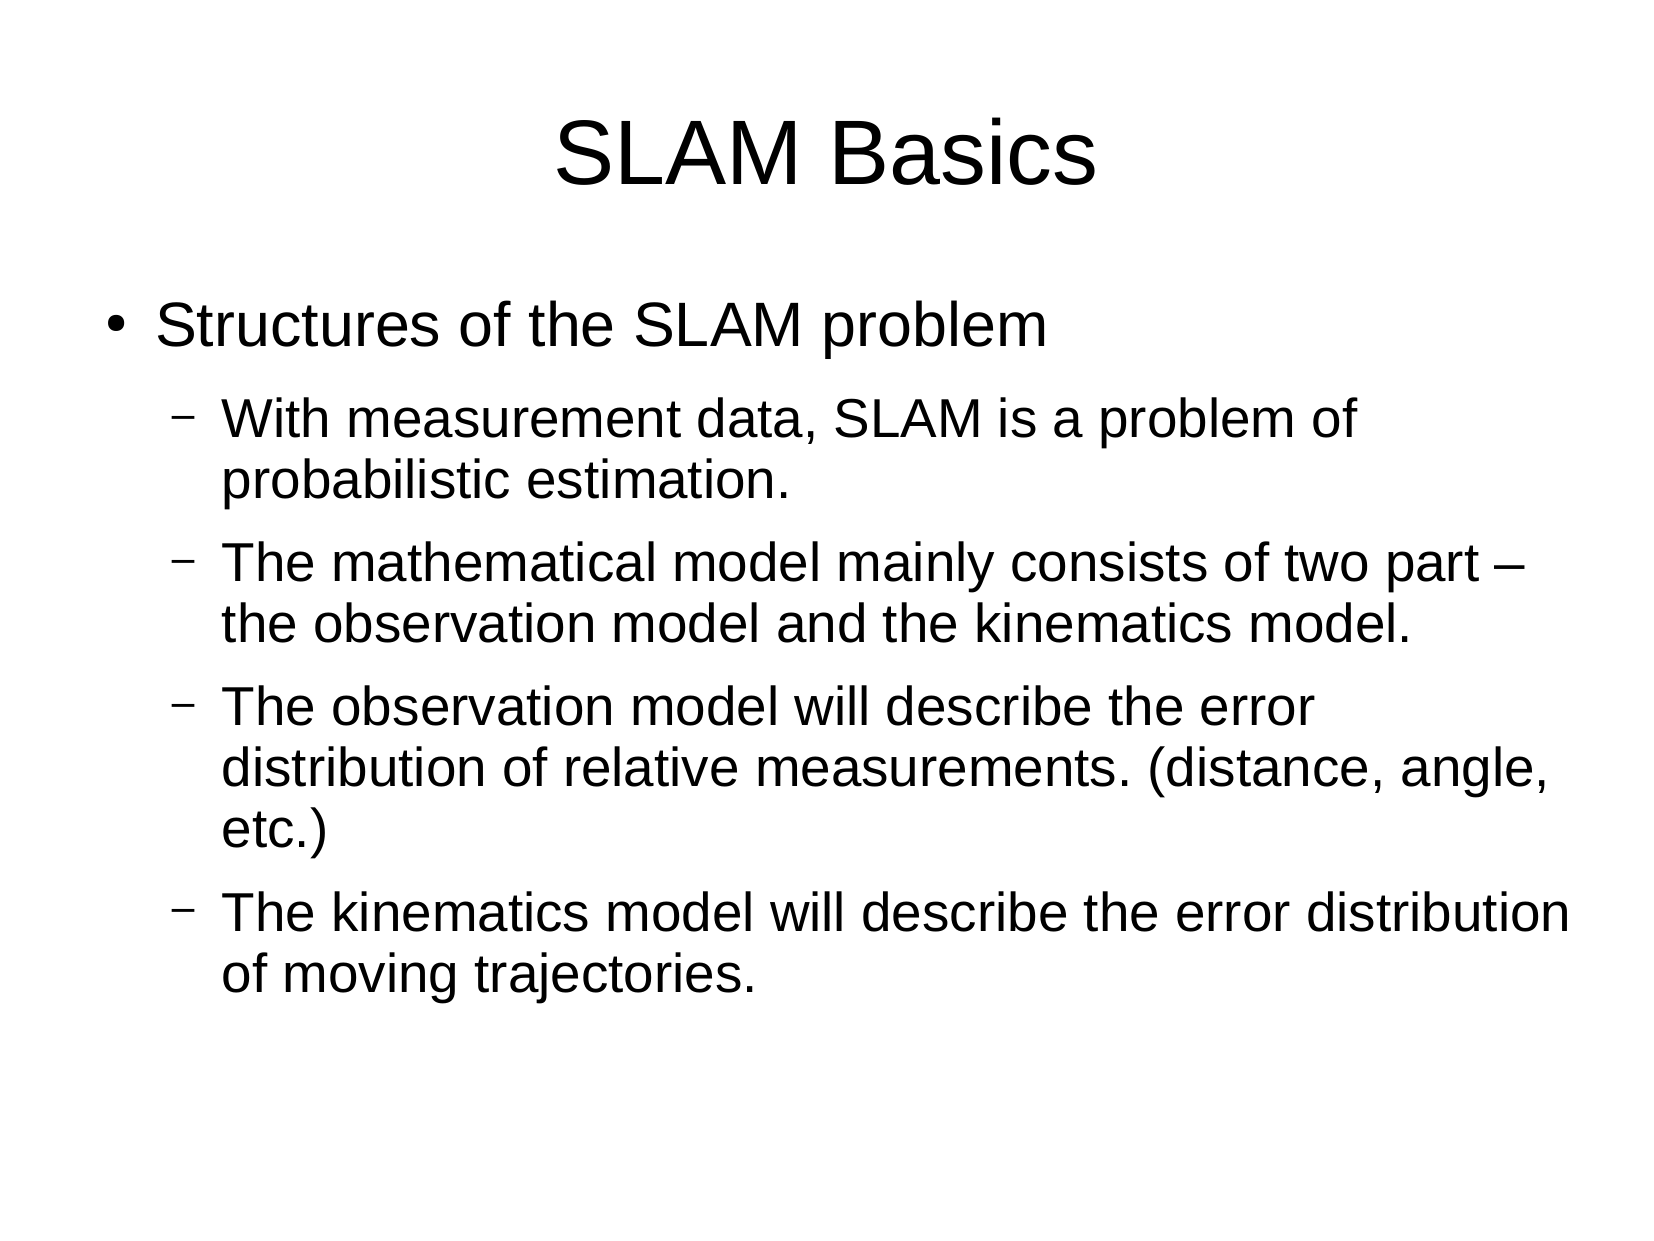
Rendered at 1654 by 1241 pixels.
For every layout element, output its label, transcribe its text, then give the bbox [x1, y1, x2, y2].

title SLAM Basics [82, 49, 1571, 257]
list Structures of the SLAM problem With measurement data, SLAM is a problem of probabilistic estimation. The mathematical model mainly consists of two part – the observation model and the kinematics model. The observation model will describe the error distribution of relative measurements. (distance, angle, etc.) The kinematics model will describe the error distribution of moving trajectories. [88, 290, 1577, 1010]
